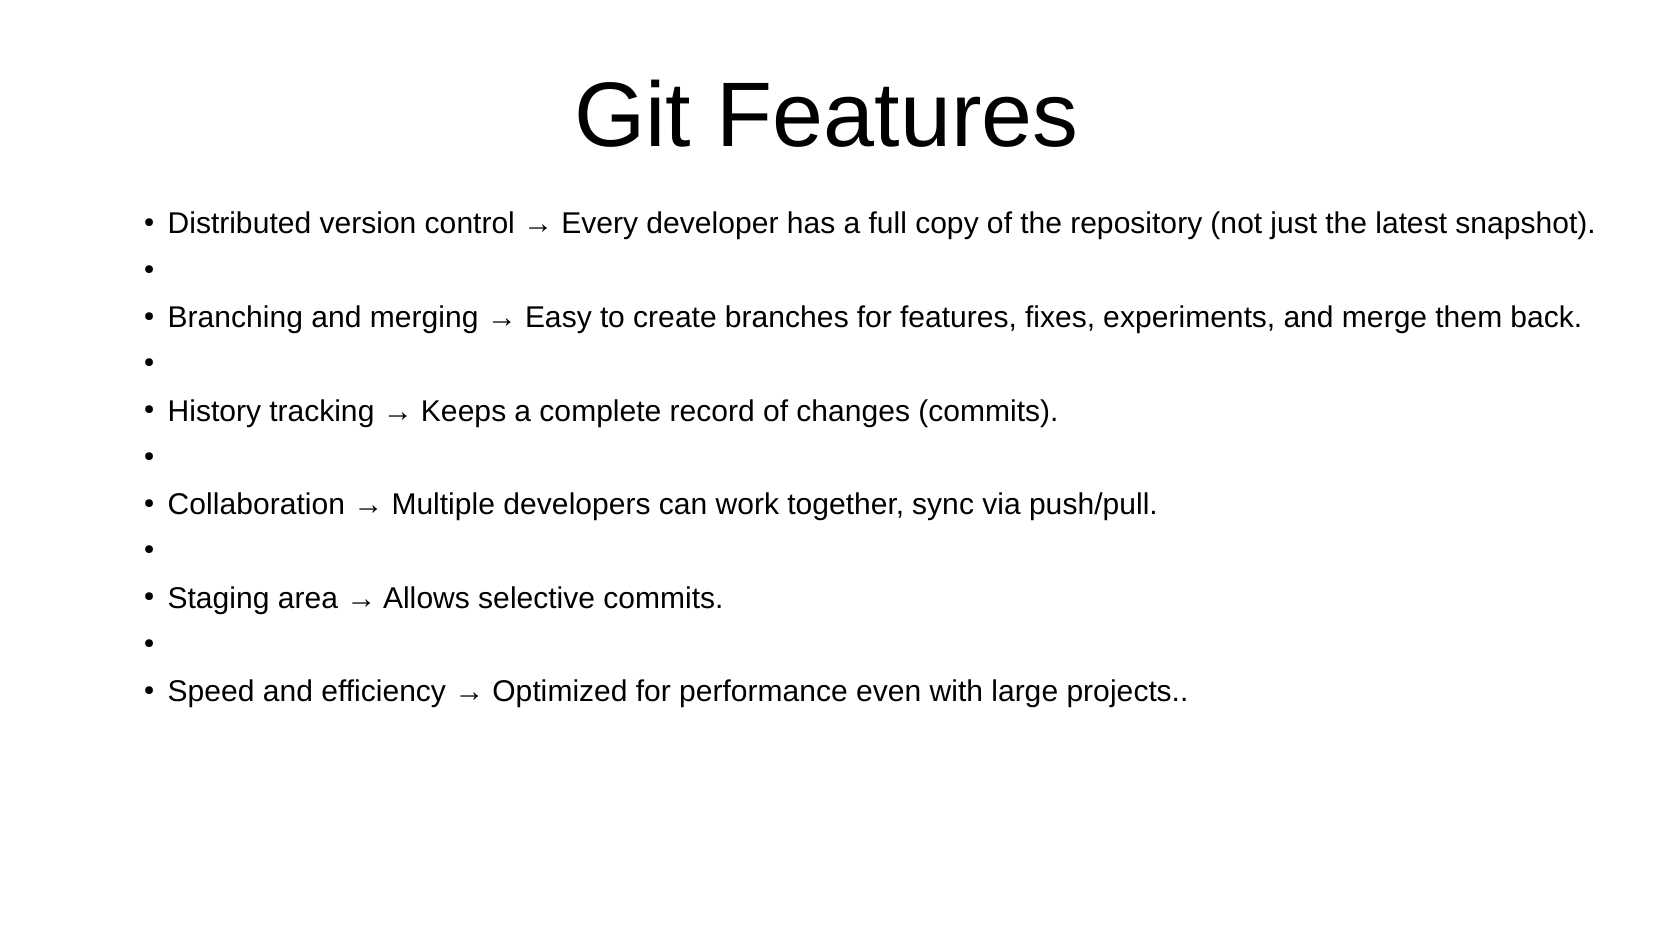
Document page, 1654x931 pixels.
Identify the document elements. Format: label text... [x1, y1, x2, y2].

list Distributed version control → Every developer has a full copy of the repository (not just the latest snapshot). Branching and merging → Easy to create branches for features, fixes, experiments, and merge them back. History tracking → Keeps a complete record of changes (commits). Collaboration → Multiple developers can work together, sync via push/pull. Staging area → Allows selective commits. Speed and efficiency → Optimized for performance even with large projects.. [135, 206, 1625, 747]
title Git Features [82, 37, 1571, 193]
